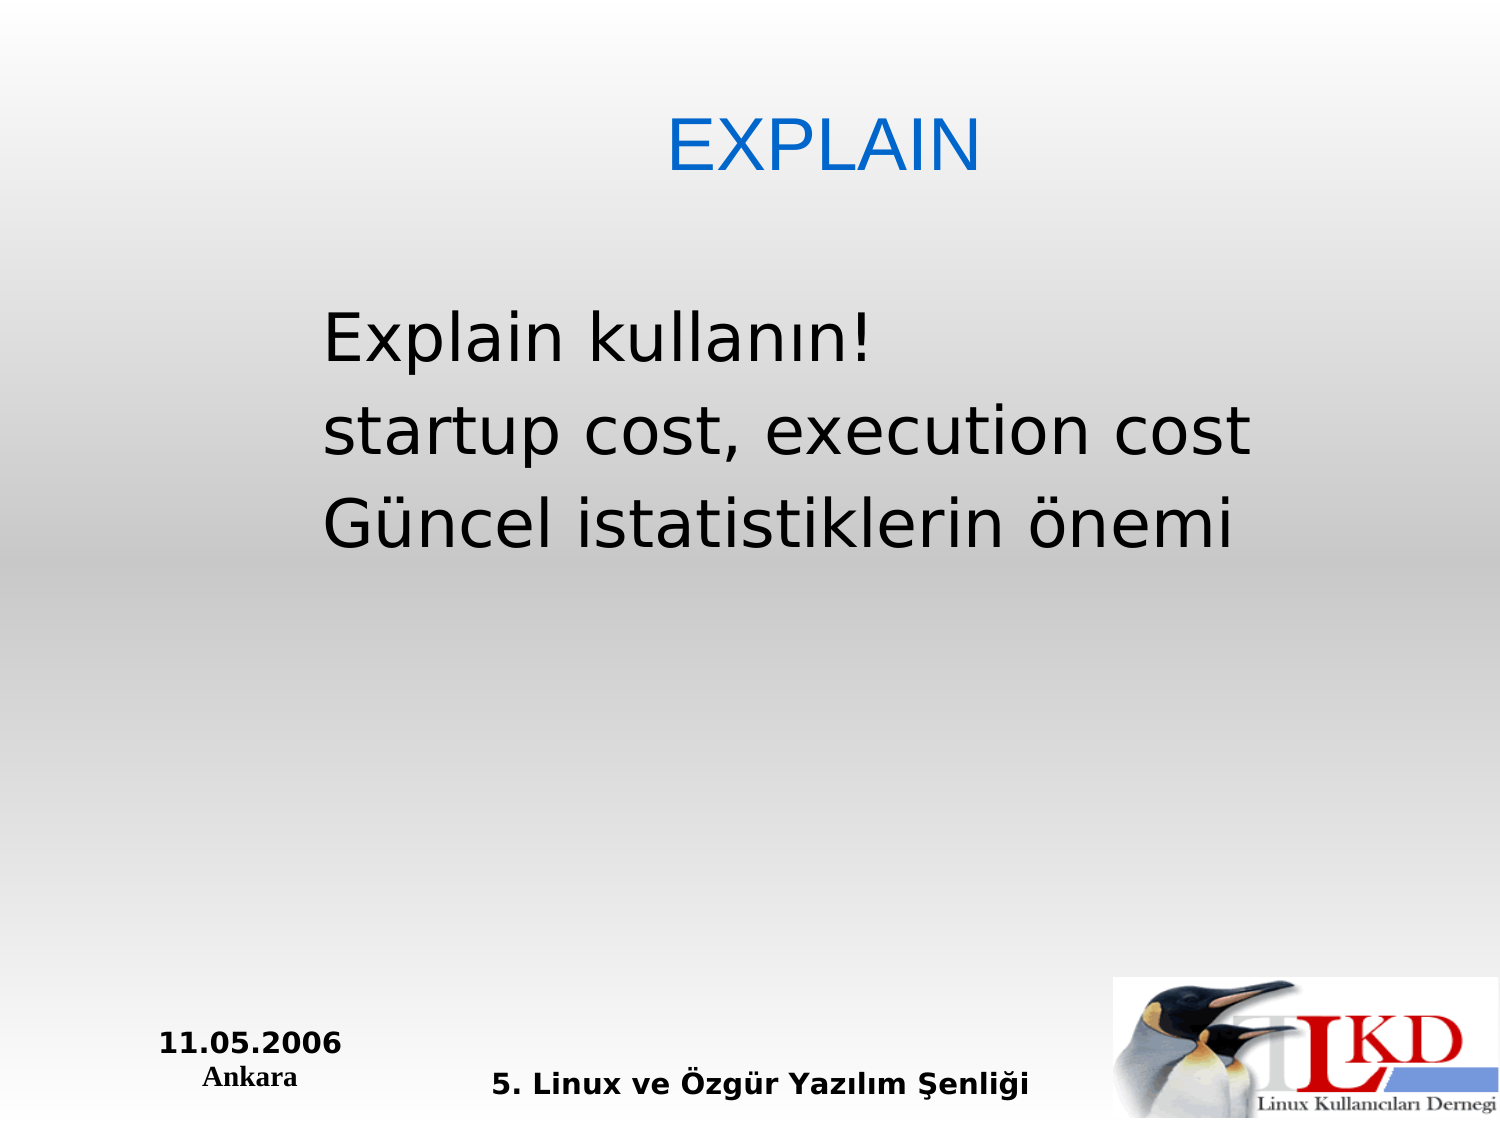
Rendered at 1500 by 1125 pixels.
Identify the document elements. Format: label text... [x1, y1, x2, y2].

list Explain kullanın! startup cost, execution cost Güncel istatistiklerin önemi [224, 299, 1425, 975]
title EXPLAIN [224, 49, 1425, 238]
picture [1113, 977, 1499, 1118]
